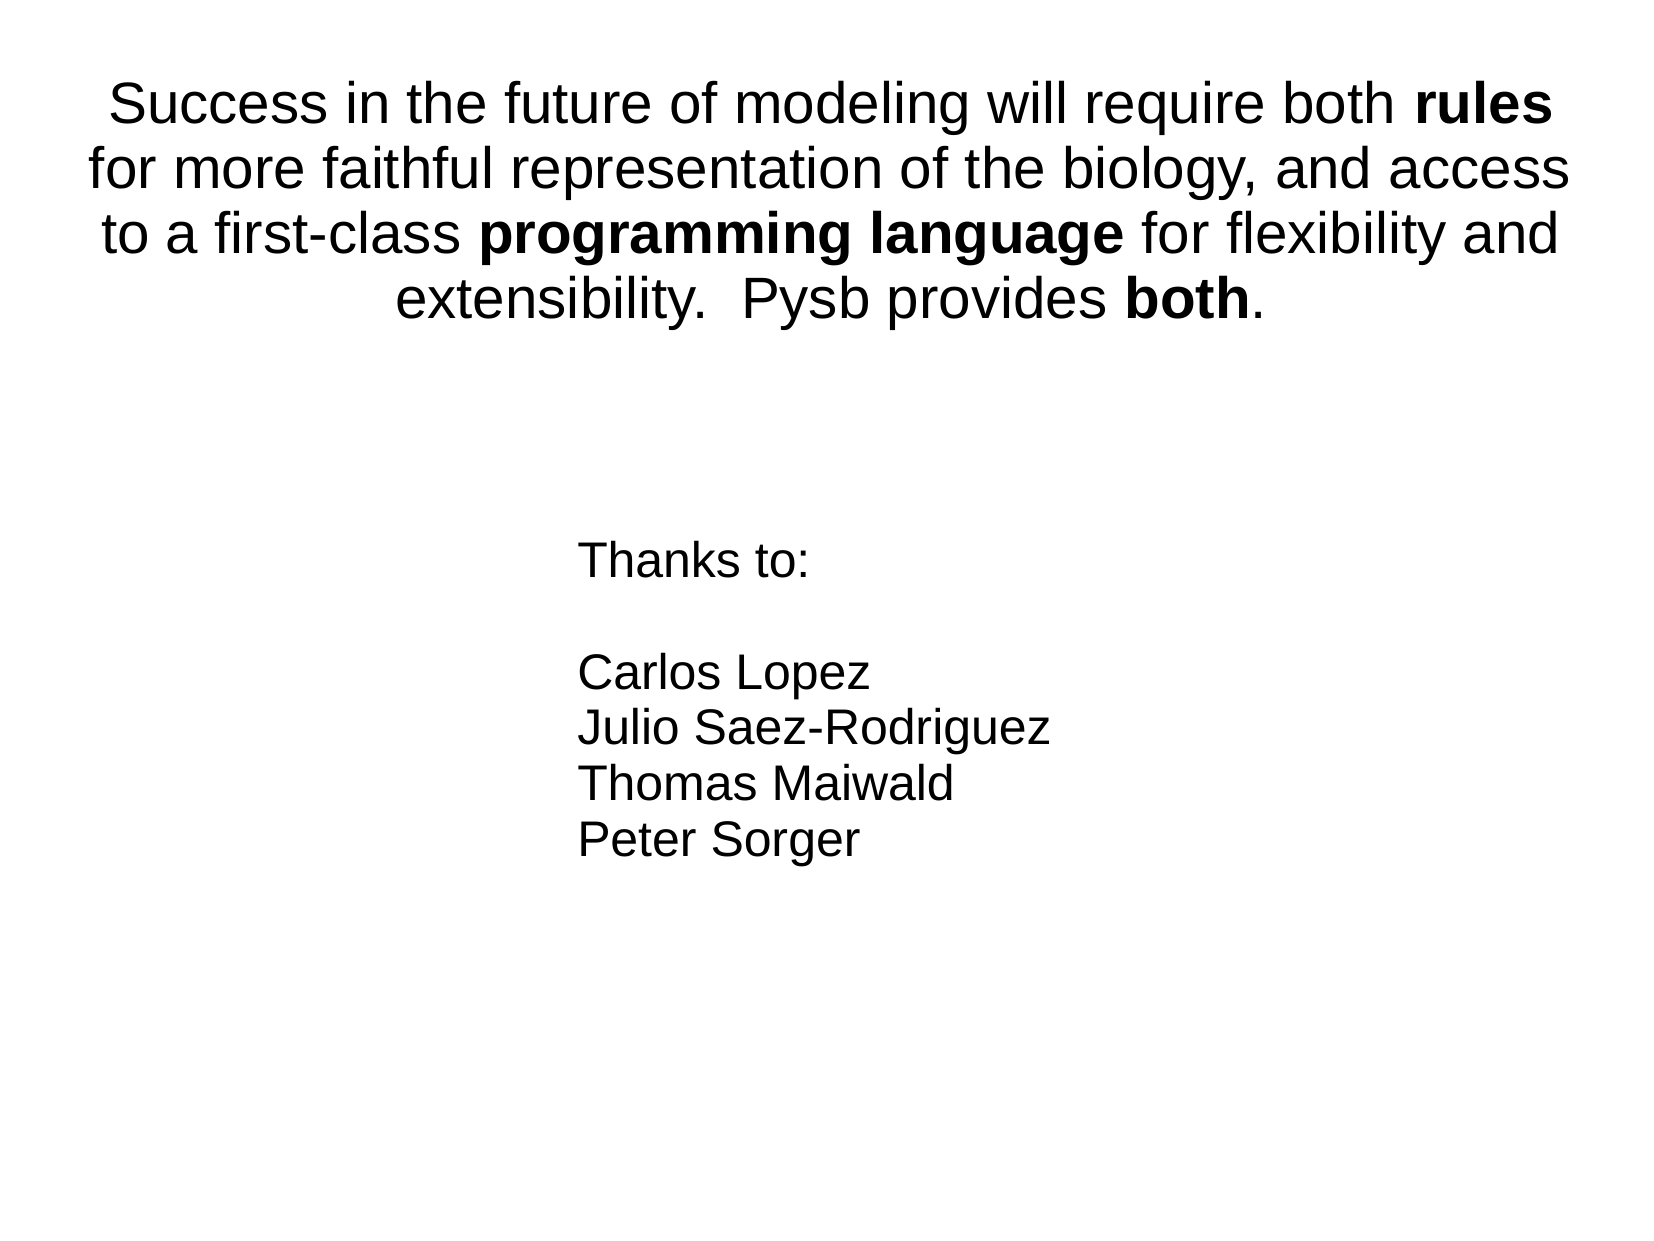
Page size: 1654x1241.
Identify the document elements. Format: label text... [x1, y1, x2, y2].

text_box Thanks to: Carlos Lopez Julio Saez-Rodriguez Thomas Maiwald Peter Sorger [562, 525, 1067, 875]
title Success in the future of modeling will require both rules for more faithful representation of the biology, and access to a first-class programming language for flexibility and extensibility. Pysb provides both. [86, 70, 1576, 331]
